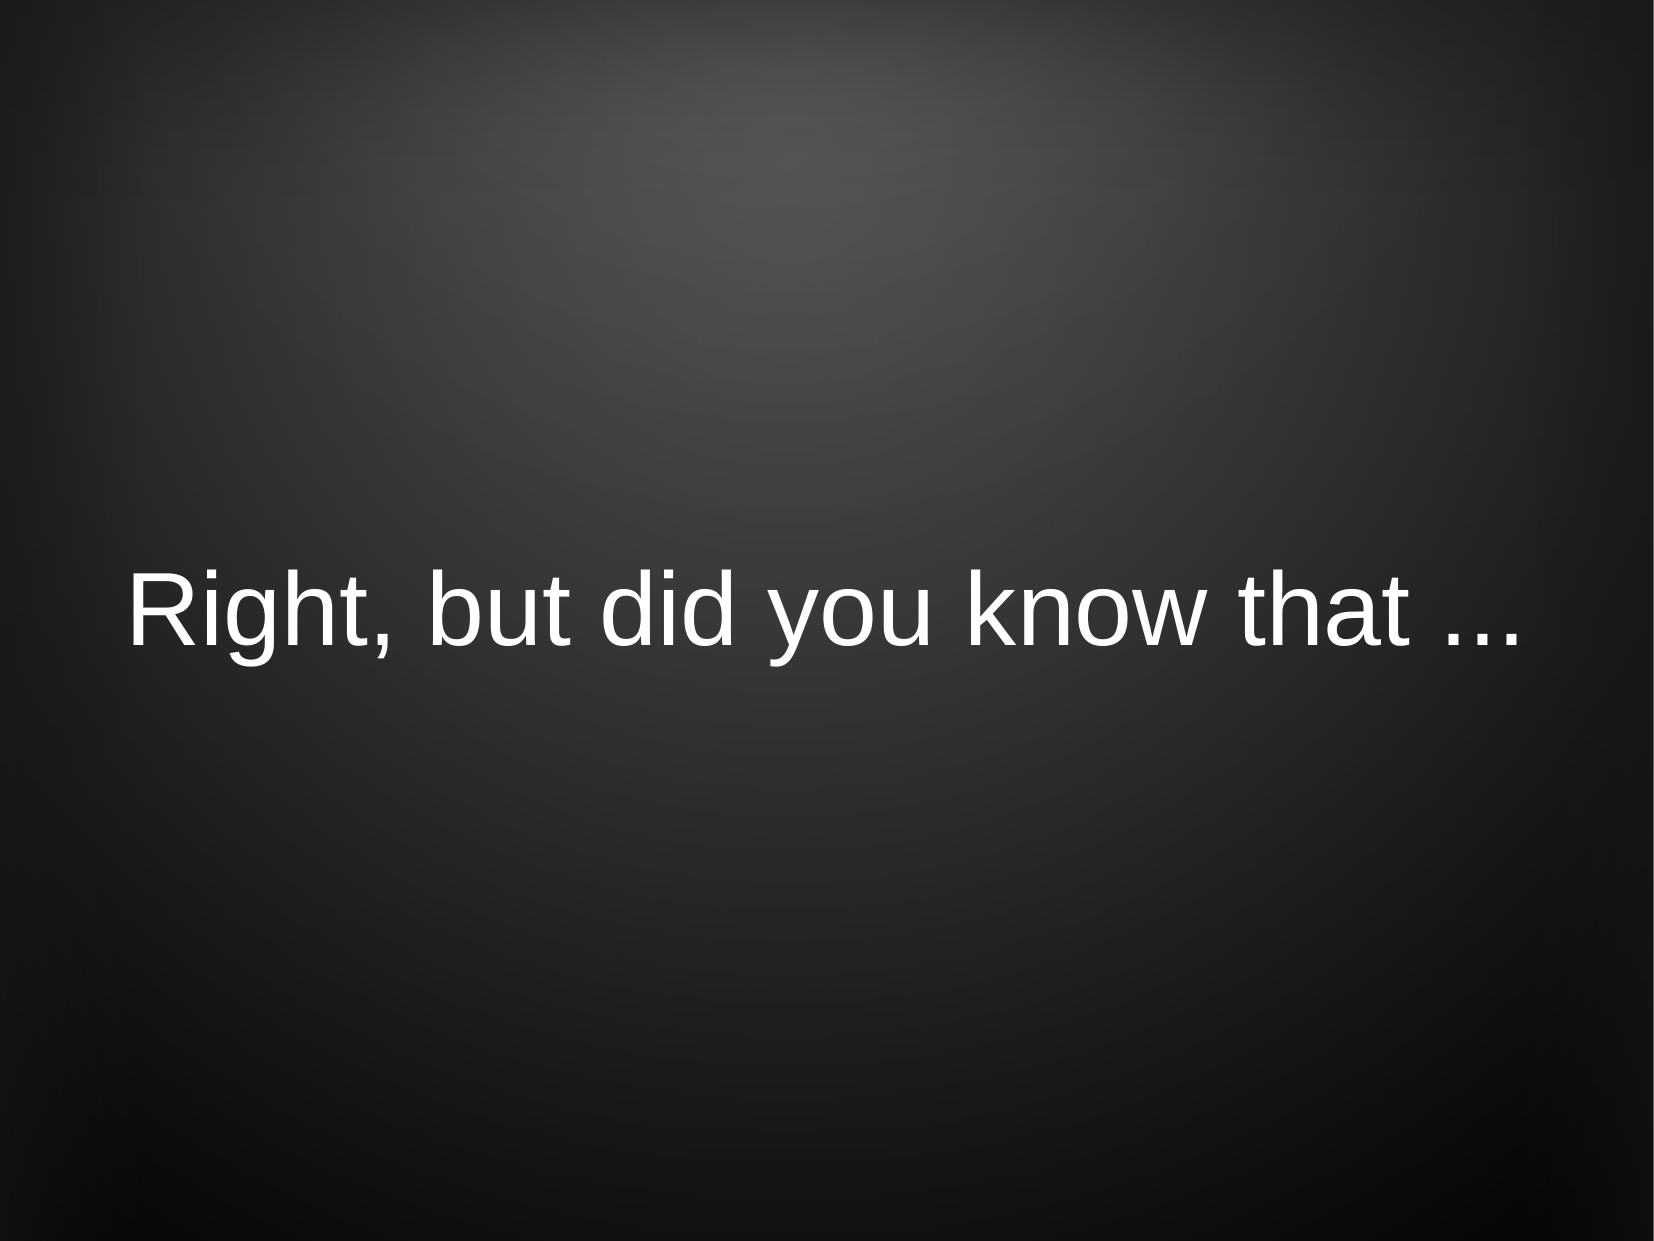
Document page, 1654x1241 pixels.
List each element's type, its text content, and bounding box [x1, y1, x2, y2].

picture [0, 0, 1654, 1241]
text_box Right, but did you know that ... [82, 543, 1571, 675]
